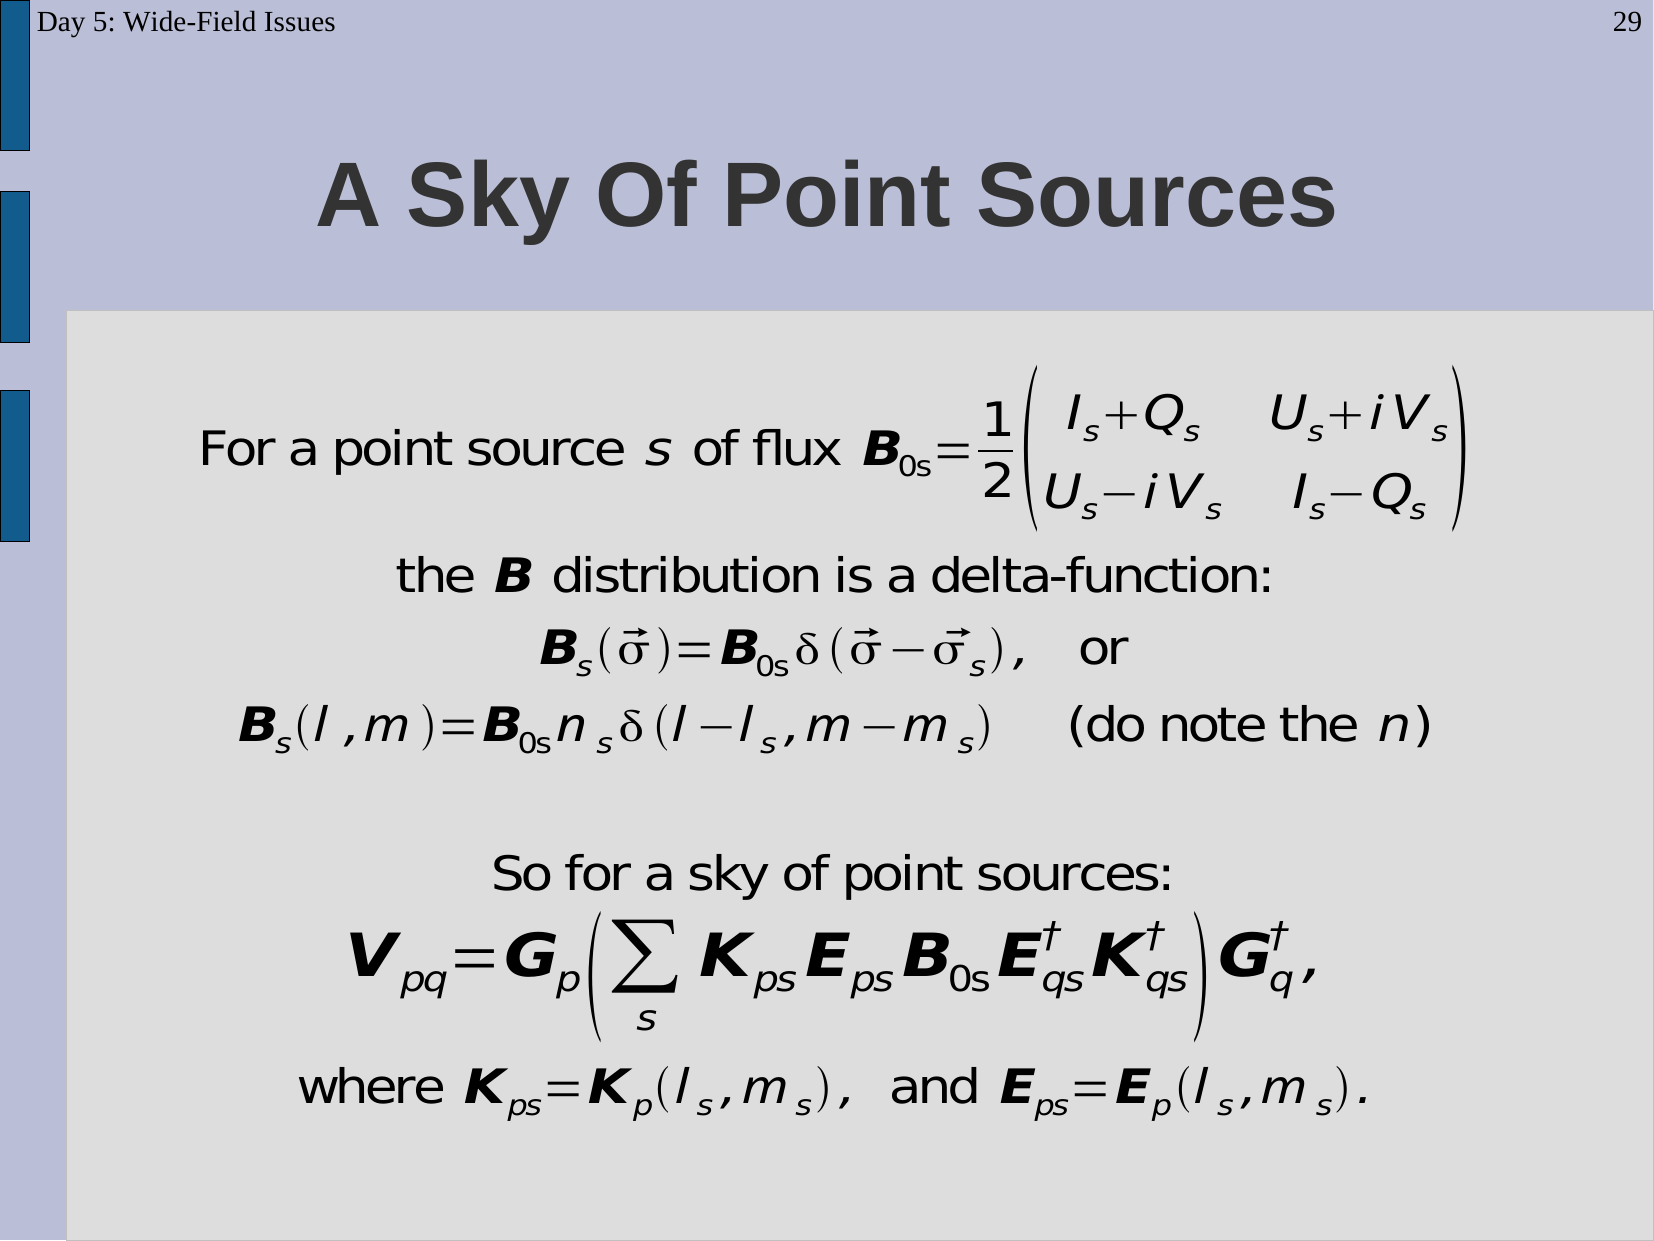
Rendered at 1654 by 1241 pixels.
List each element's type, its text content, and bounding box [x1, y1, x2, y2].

title A Sky Of Point Sources [121, 91, 1534, 299]
chart [191, 362, 1477, 1123]
